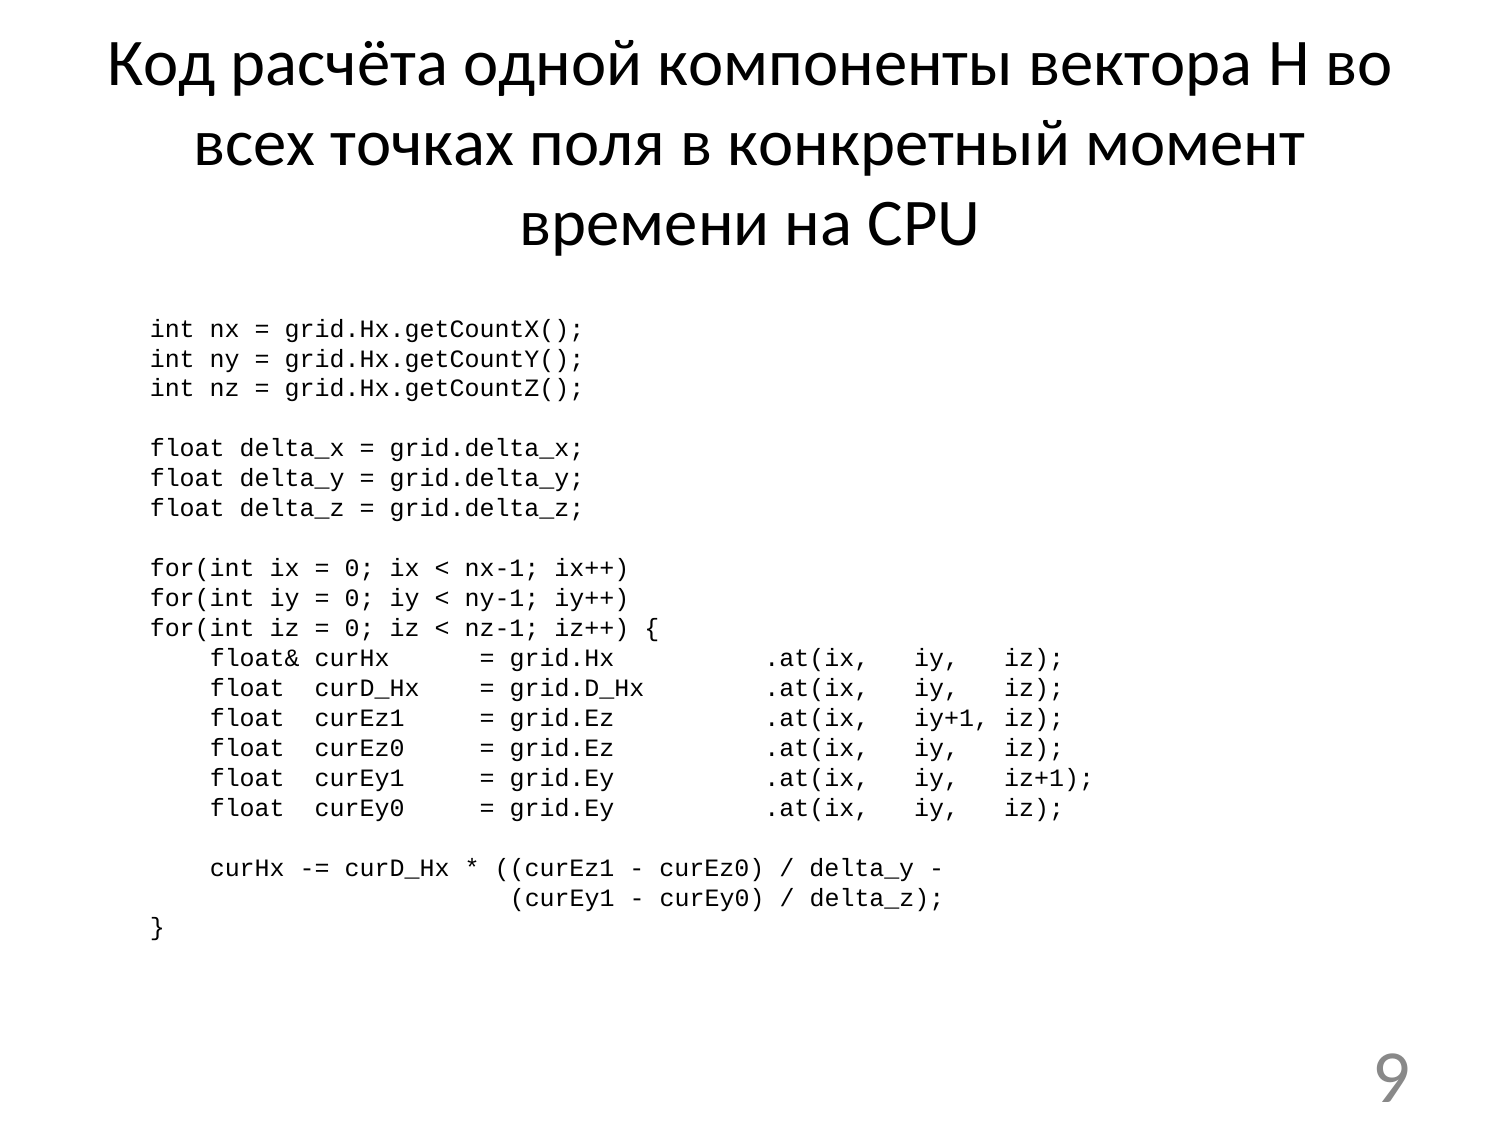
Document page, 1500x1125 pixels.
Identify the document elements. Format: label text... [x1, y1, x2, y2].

title Код расчёта одной компоненты вектора H во всех точках поля в конкретный момент времени на CPU [75, 45, 1426, 233]
text_box <номер> [1074, 1042, 1426, 1103]
text_box int nx = grid.Hx.getCountX(); int ny = grid.Hx.getCountY(); int nz = grid.Hx.getCountZ(); float delta_x = grid.delta_x; float delta_y = grid.delta_y; float delta_z = grid.delta_z; for(int ix = 0; ix < nx-1; ix++) for(int iy = 0; iy < ny-1; iy++) for(int iz = 0; iz < nz-1; iz++) { float& curHx = grid.Hx .at(ix, iy, iz); float curD_Hx = grid.D_Hx .at(ix, iy, iz); float curEz1 = grid.Ez .at(ix, iy+1, iz); float curEz0 = grid.Ez .at(ix, iy, iz); float curEy1 = grid.Ey .at(ix, iy, iz+1); float curEy0 = grid.Ey .at(ix, iy, iz); curHx -= curD_Hx * ((curEz1 - curEz0) / delta_y - (curEy1 - curEy0) / delta_z); } [74, 304, 1186, 949]
